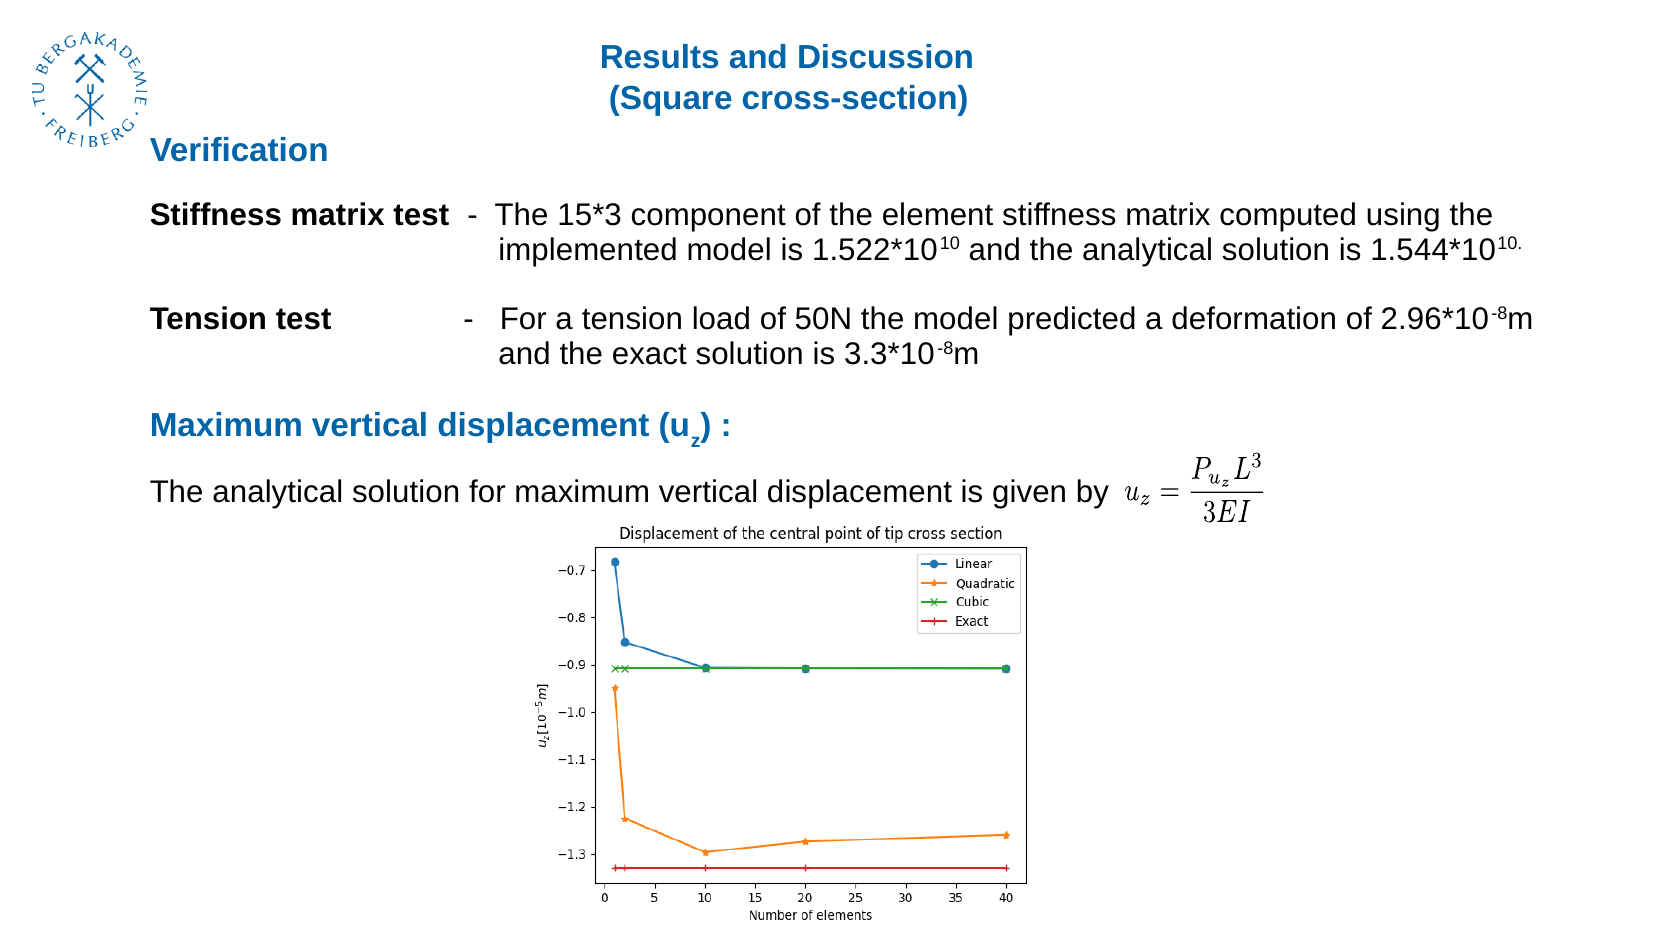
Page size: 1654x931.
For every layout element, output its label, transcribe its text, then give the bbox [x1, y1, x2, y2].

picture [525, 535, 1081, 931]
text_box Maximum vertical displacement (uz) : [135, 399, 826, 460]
picture [32, 32, 147, 147]
text_box Verification [135, 123, 376, 184]
text_box Results and Discussion (Square cross-section) [585, 31, 1051, 136]
text_box The analytical solution for maximum vertical displacement is given by [135, 465, 1471, 535]
text_box [1125, 452, 1264, 523]
text_box Stiffness matrix test - The 15*3 component of the element stiffness matrix computed using the implemented model is 1.522*1010 and the analytical solution is 1.544*1010. Tension test - For a tension load of 50N the model predicted a deformation of 2.96*10-8m and the exact solution is 3.3*10-8m [135, 190, 1636, 379]
